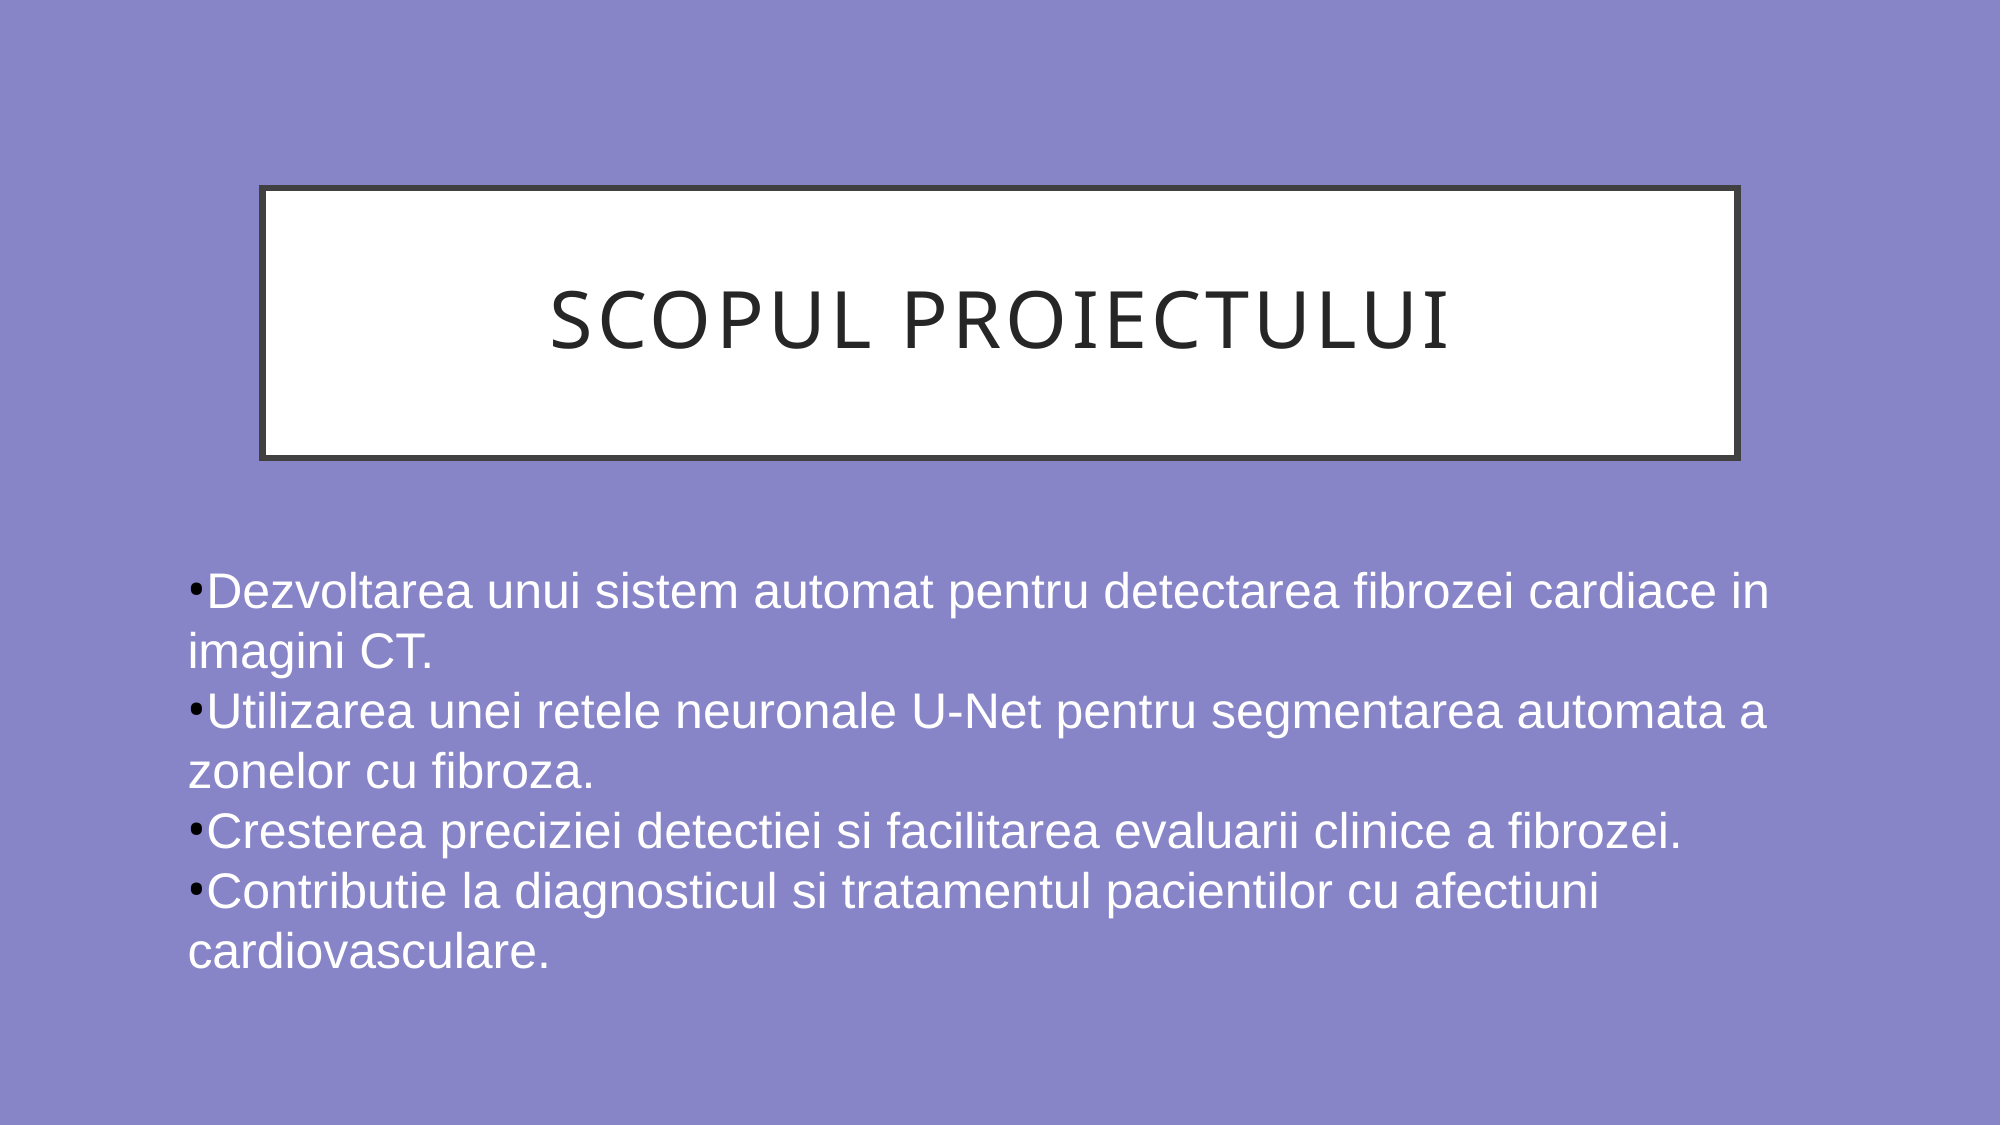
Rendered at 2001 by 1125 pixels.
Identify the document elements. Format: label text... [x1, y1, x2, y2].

subtitle Dezvoltarea unui sistem automat pentru detectarea fibrozei cardiace in imagini CT. Utilizarea unei retele neuronale U-Net pentru segmentarea automata a zonelor cu fibroza. Cresterea preciziei detectiei si facilitarea evaluarii clinice a fibrozei. Contributie la diagnosticul si tratamentul pacientilor cu afectiuni cardiovasculare. [172, 548, 1902, 989]
title Scopul proiectului [262, 188, 1738, 459]
